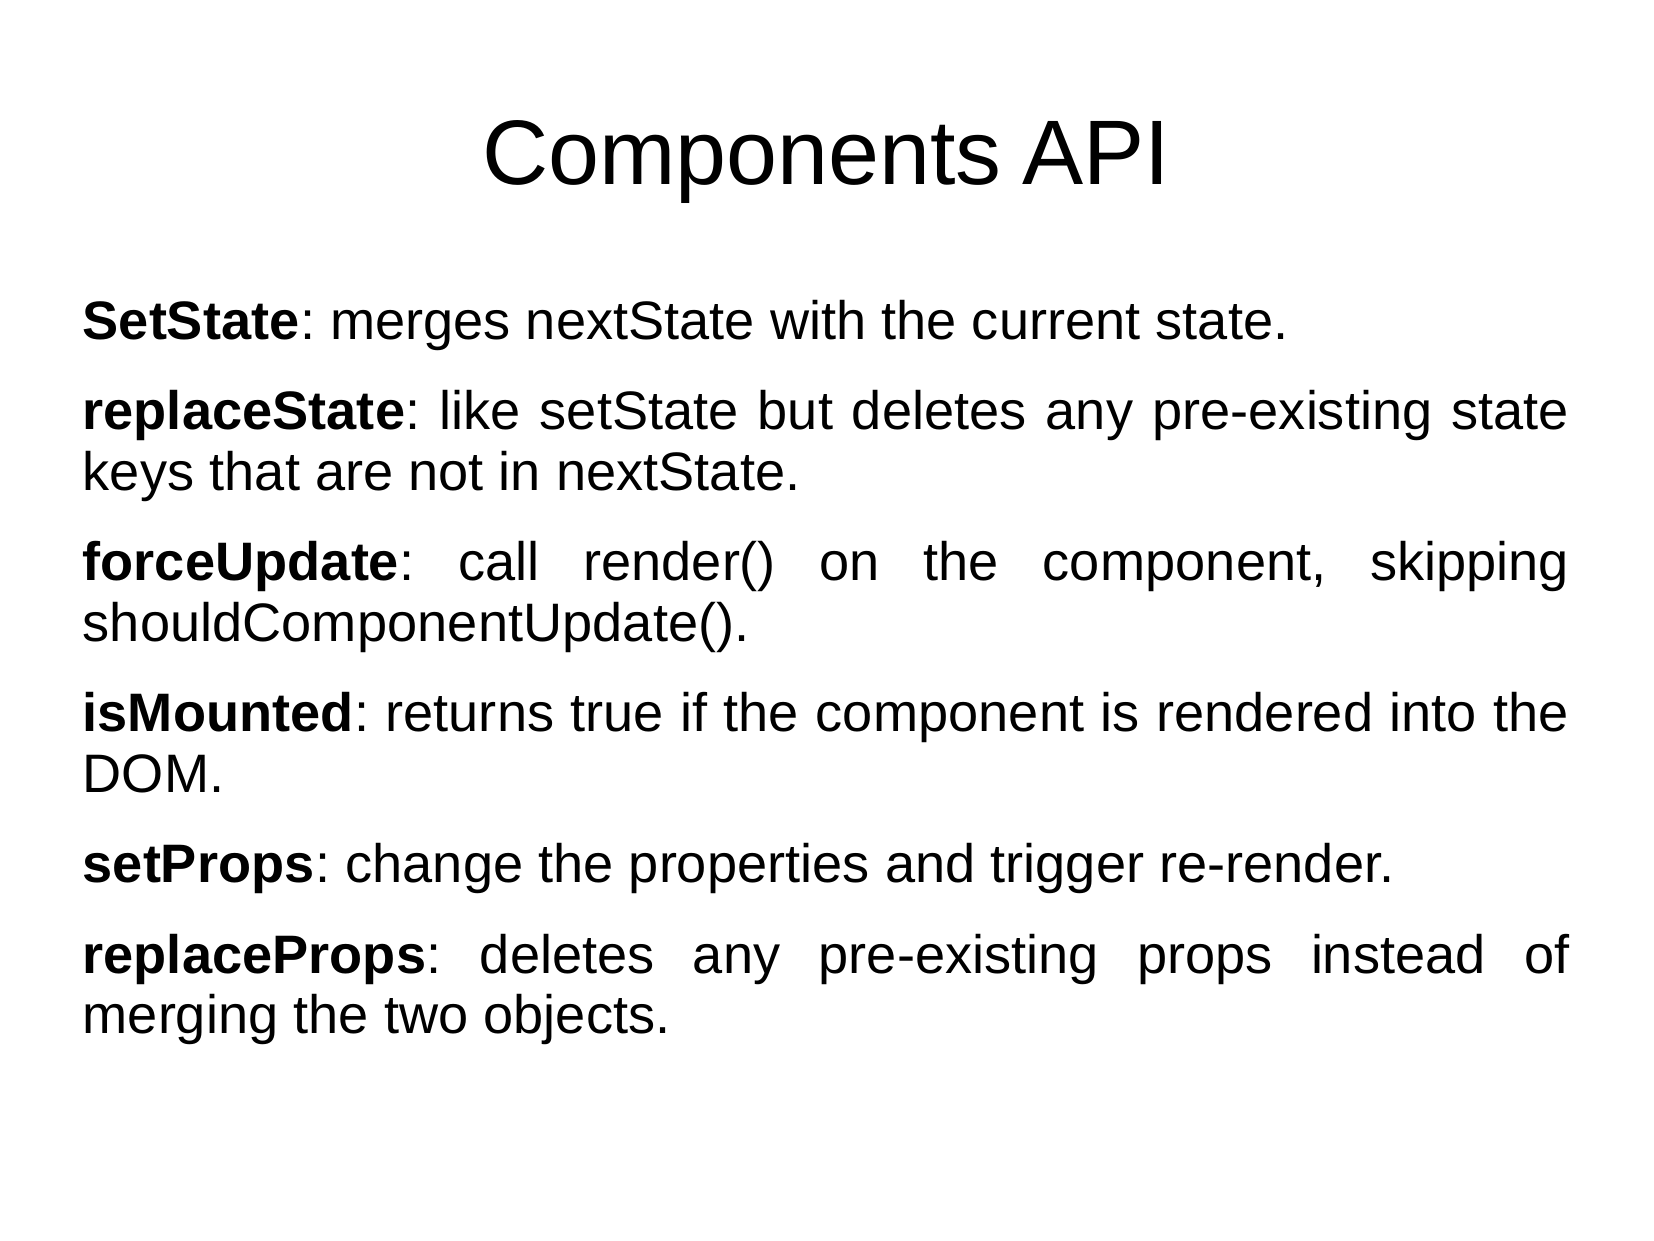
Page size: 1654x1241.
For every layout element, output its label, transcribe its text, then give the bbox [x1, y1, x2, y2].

title Components API [82, 49, 1571, 257]
list SetState: merges nextState with the current state. replaceState: like setState but deletes any pre-existing state keys that are not in nextState. forceUpdate: call render() on the component, skipping shouldComponentUpdate(). isMounted: returns true if the component is rendered into the DOM. setProps: change the properties and trigger re-render. replaceProps: deletes any pre-existing props instead of merging the two objects. [82, 290, 1571, 1079]
